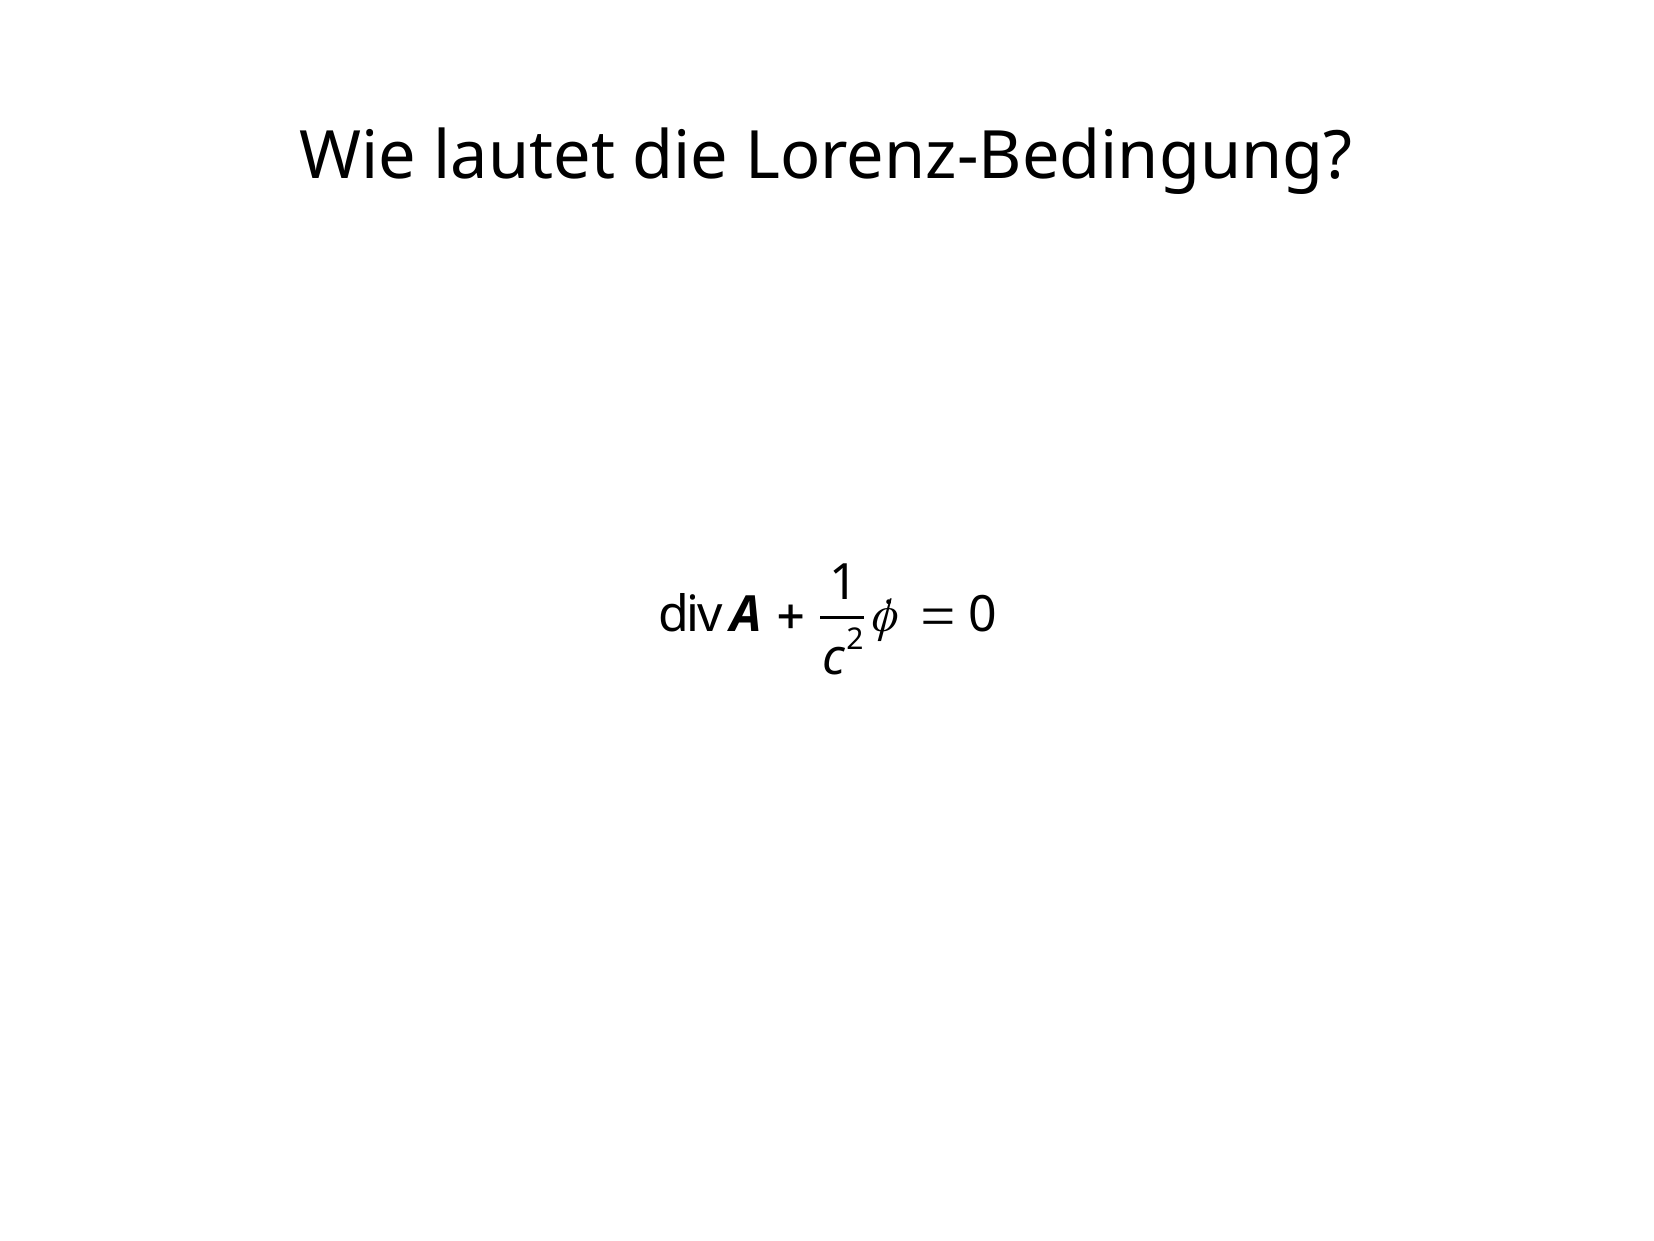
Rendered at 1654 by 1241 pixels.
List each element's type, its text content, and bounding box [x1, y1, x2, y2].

title Wie lautet die Lorenz-Bedingung? [82, 49, 1571, 257]
chart [652, 552, 1001, 688]
